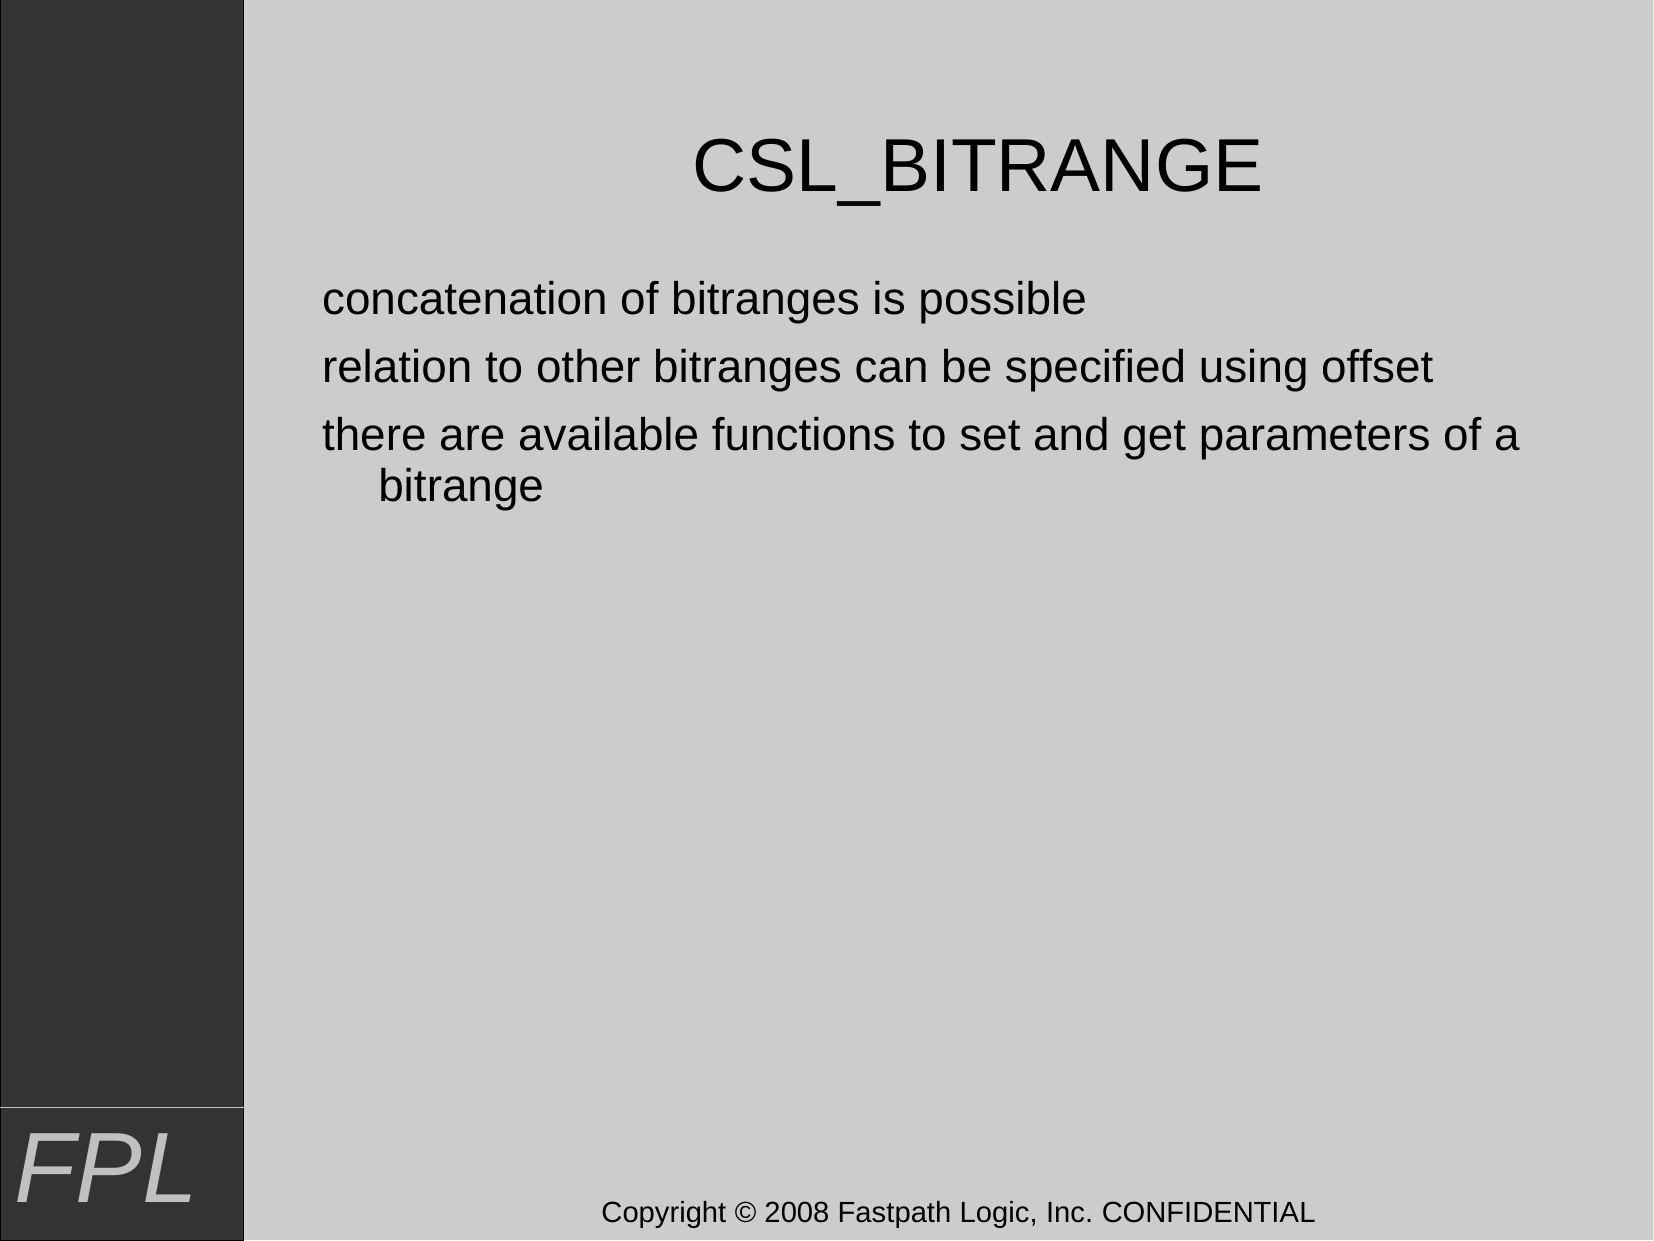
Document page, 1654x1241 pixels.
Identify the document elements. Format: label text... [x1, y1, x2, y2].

title CSL_BITRANGE [427, 57, 1530, 272]
list concatenation of bitranges is possible relation to other bitranges can be specified using offset there are available functions to set and get parameters of a bitrange [322, 272, 1635, 1179]
